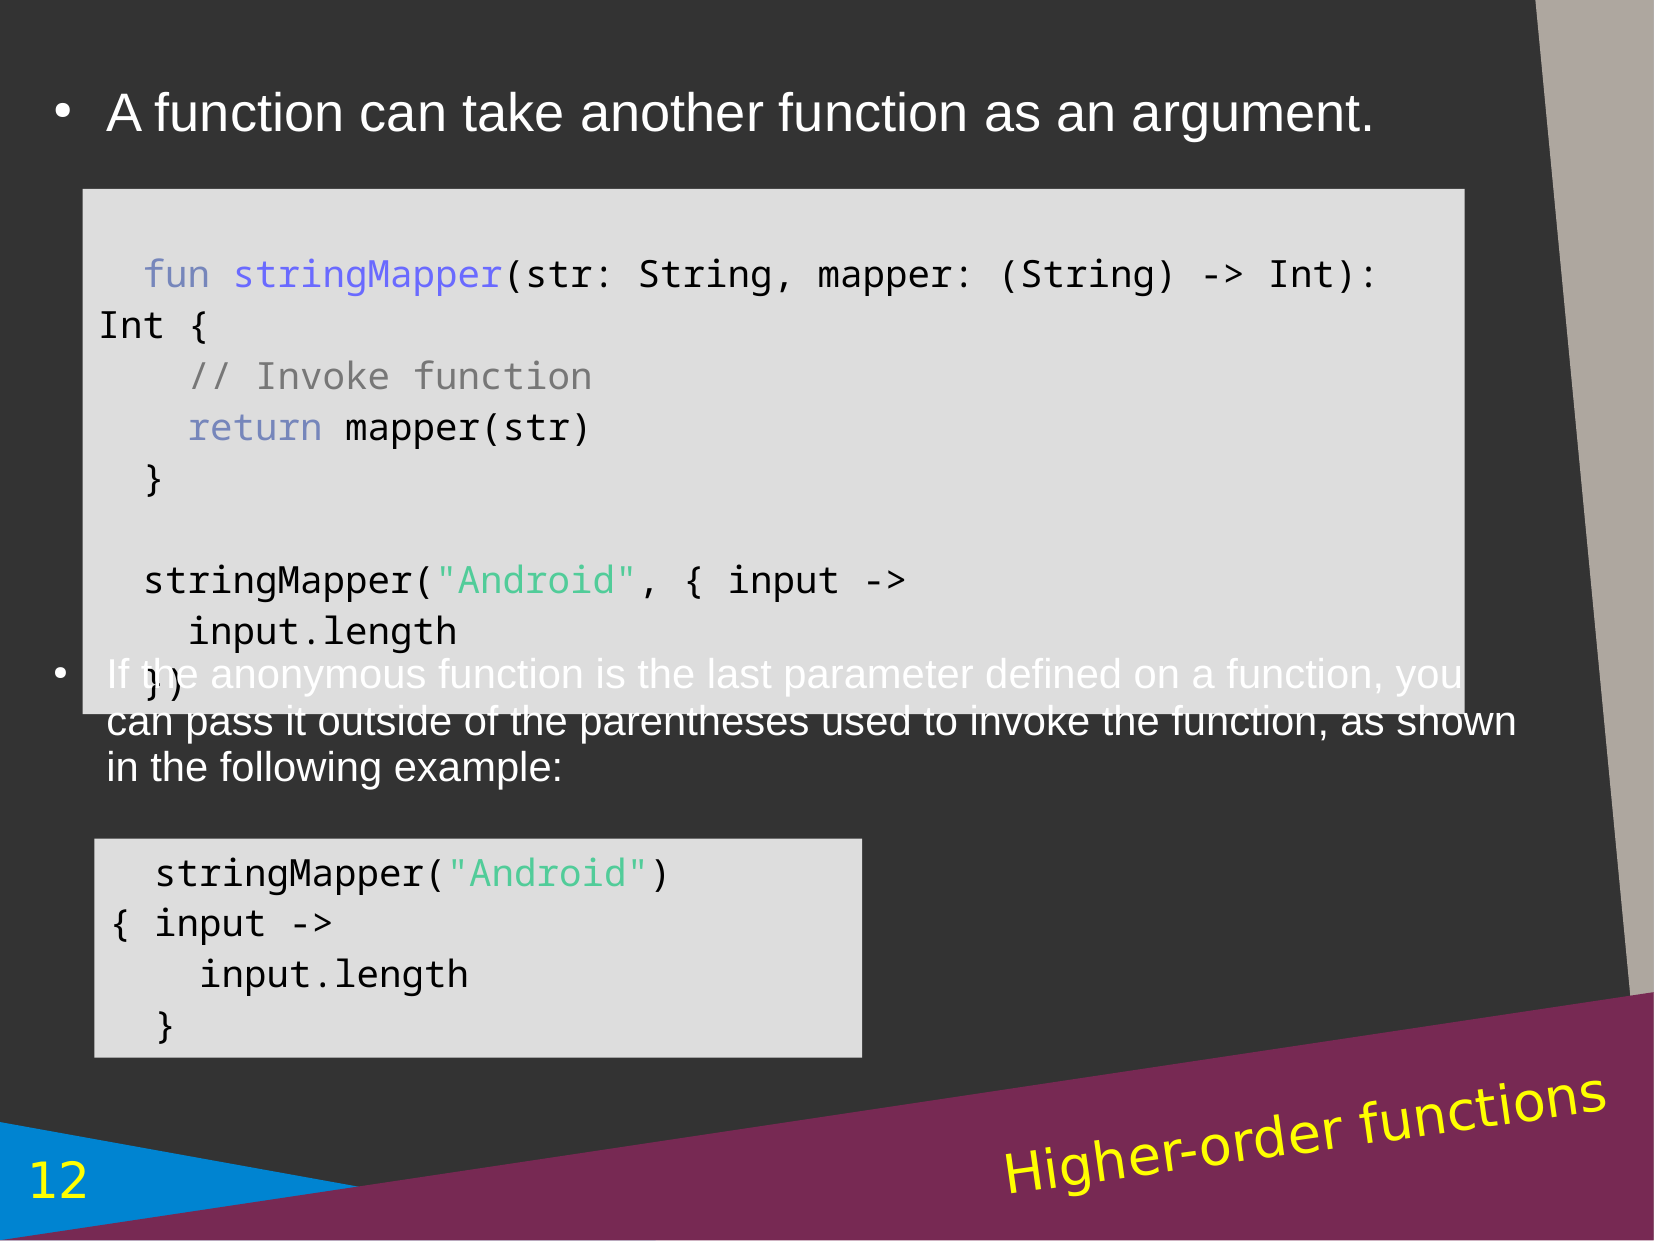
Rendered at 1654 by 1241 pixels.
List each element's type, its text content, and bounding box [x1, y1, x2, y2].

list A function can take another function as an argument. [35, 59, 1524, 166]
text_box stringMapper("Android") { input -> input.length } [94, 838, 863, 966]
text_box fun stringMapper(str: String, mapper: (String) -> Int): Int { // Invoke function return mapper(str) } stringMapper("Android", { input -> input.length }) [82, 188, 1465, 582]
title Higher-order functions [956, 995, 1654, 1241]
list If the anonymous function is the last parameter defined on a function, you can pass it outside of the parentheses used to invoke the function, as shown in the following example: [35, 637, 1524, 804]
